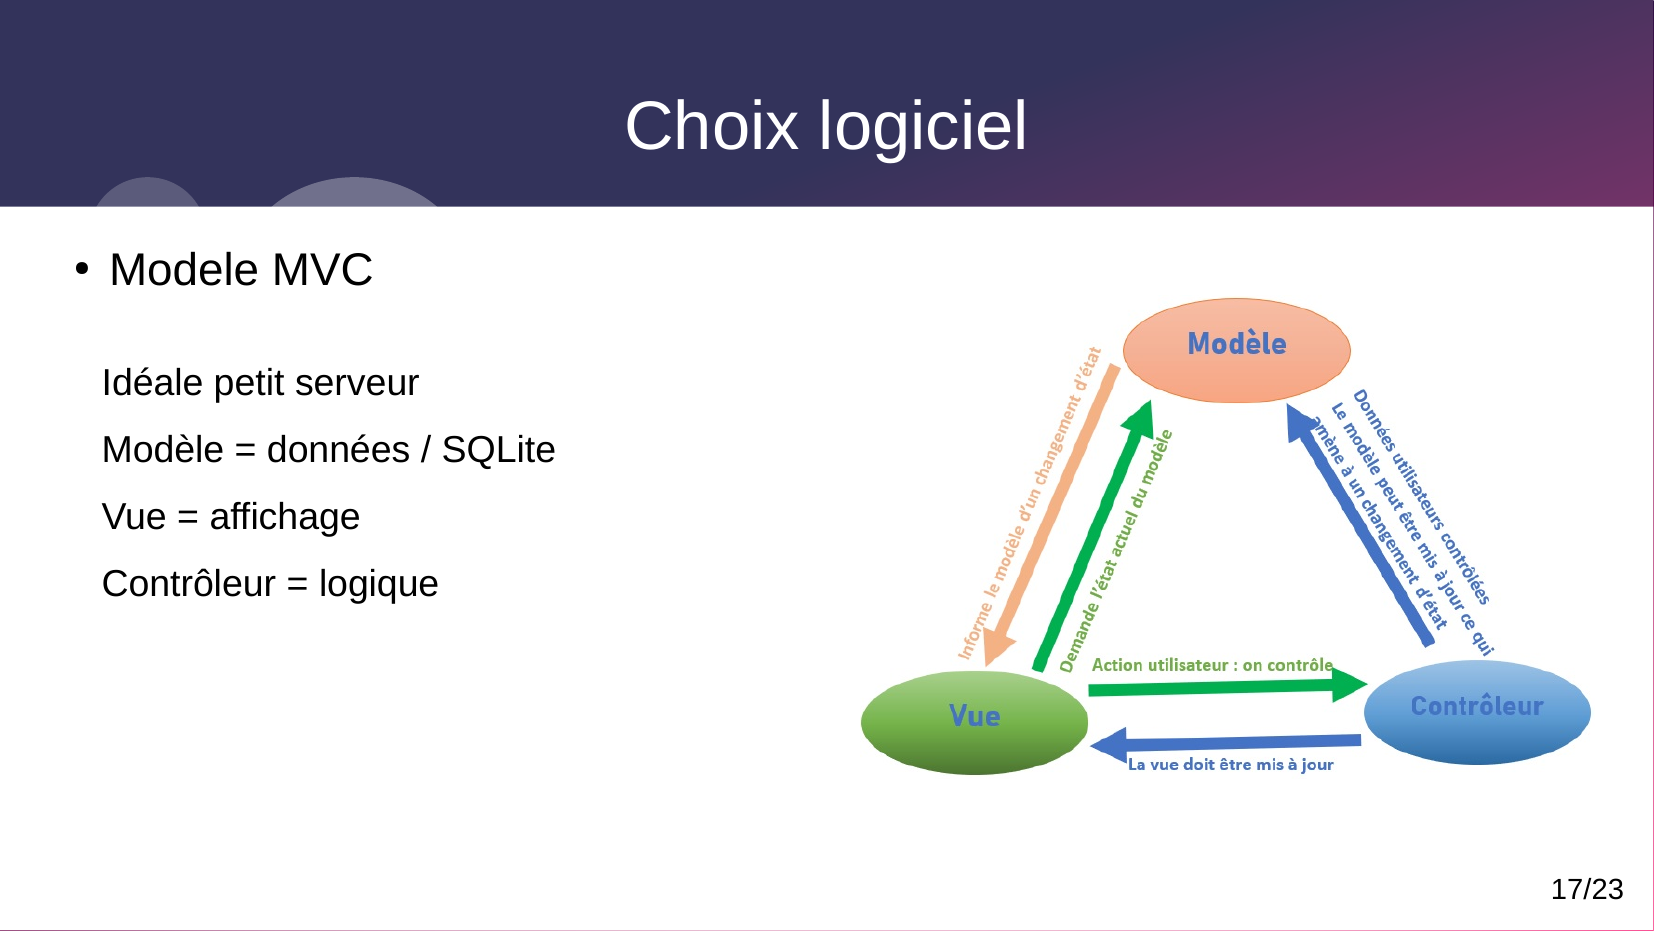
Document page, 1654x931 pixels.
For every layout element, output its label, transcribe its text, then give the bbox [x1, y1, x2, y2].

title Choix logiciel [88, 44, 1565, 207]
text_box Idéale petit serveur Modèle = données / SQLite Vue = affichage Contrôleur = logique [86, 354, 680, 718]
text_box Modele MVC [59, 236, 473, 354]
picture [860, 295, 1595, 779]
